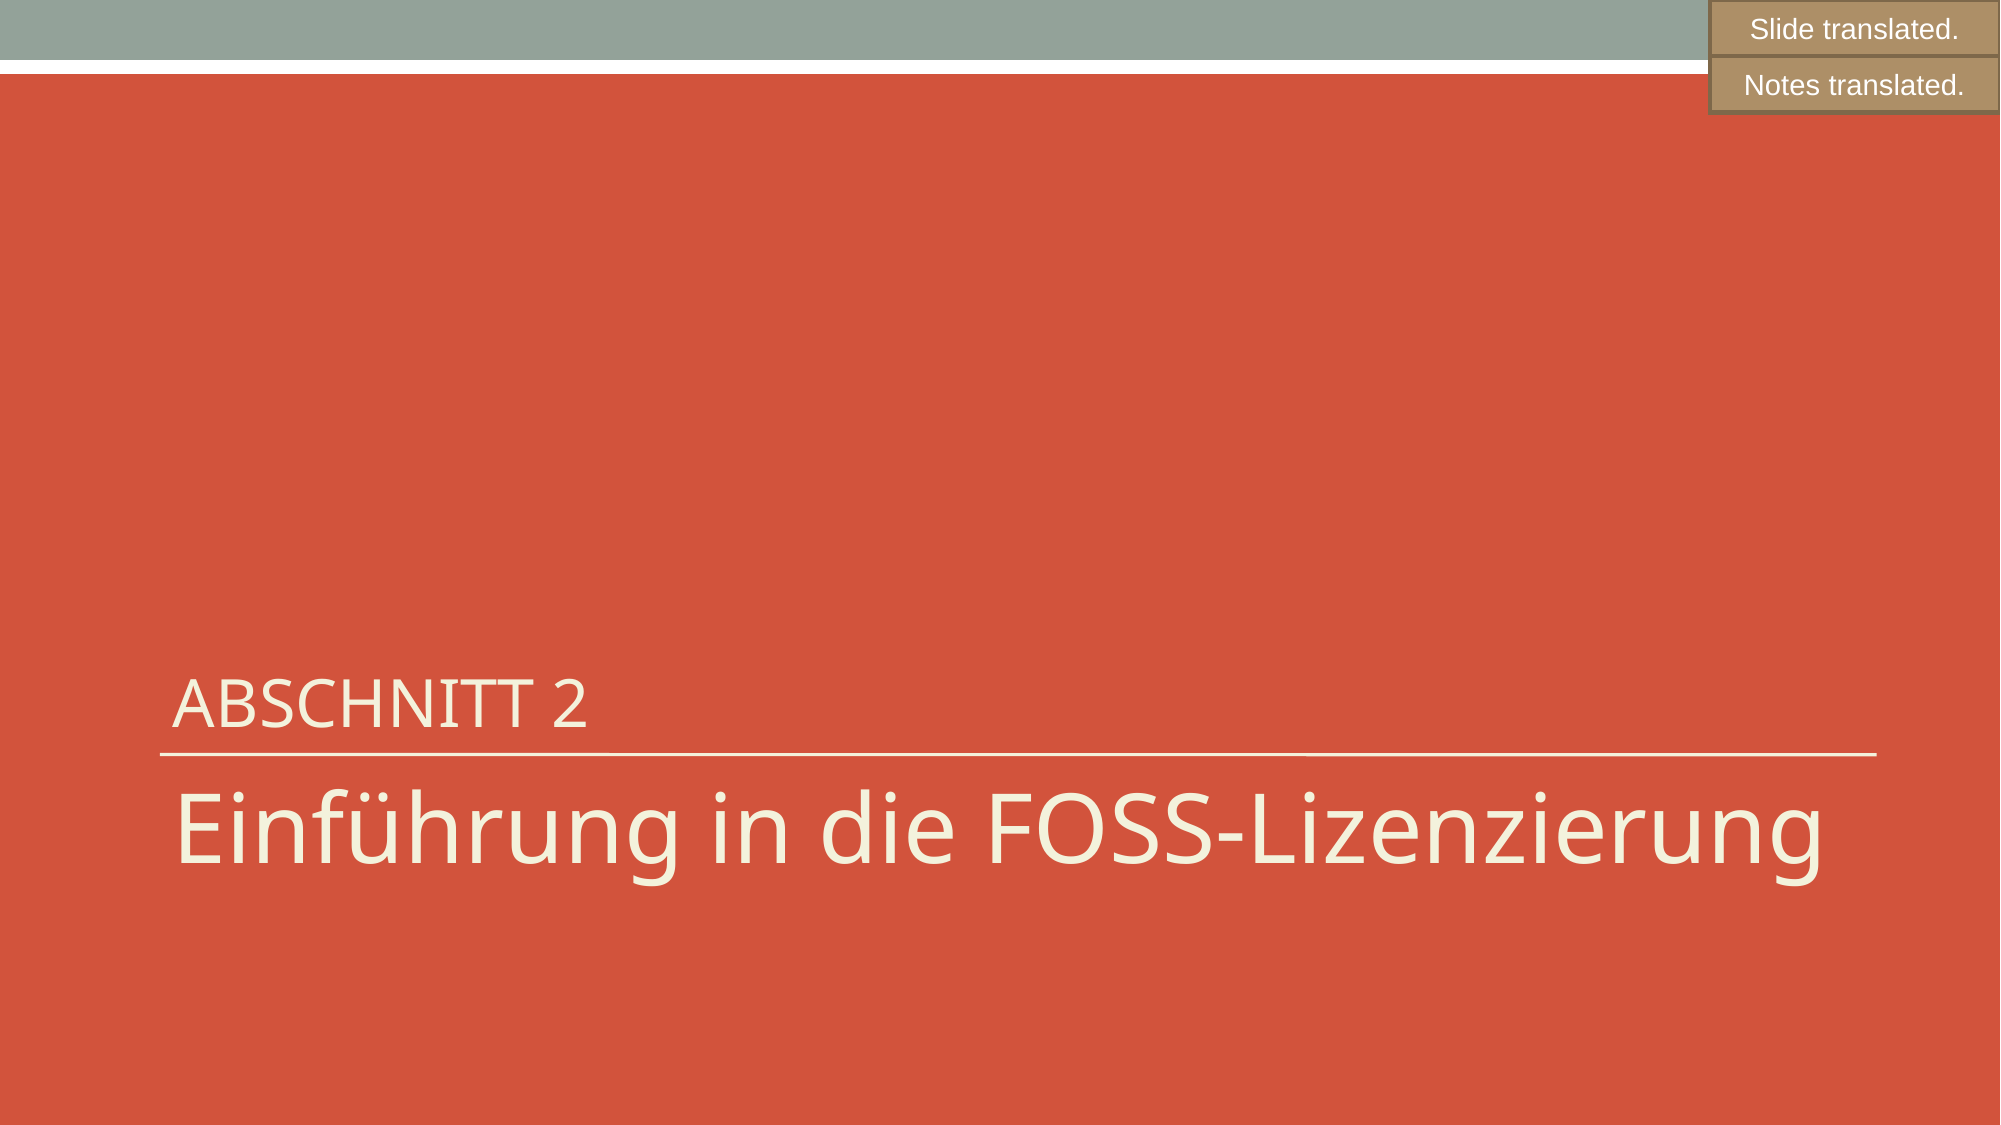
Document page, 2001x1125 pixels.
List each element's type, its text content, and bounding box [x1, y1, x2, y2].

list Einführung in die FOSS-Lizenzierung [157, 758, 1858, 1006]
text_box Notes translated. [1710, 56, 2000, 113]
title ABSCHNITT 2 [157, 387, 1858, 749]
text_box Slide translated. [1710, 0, 2000, 56]
